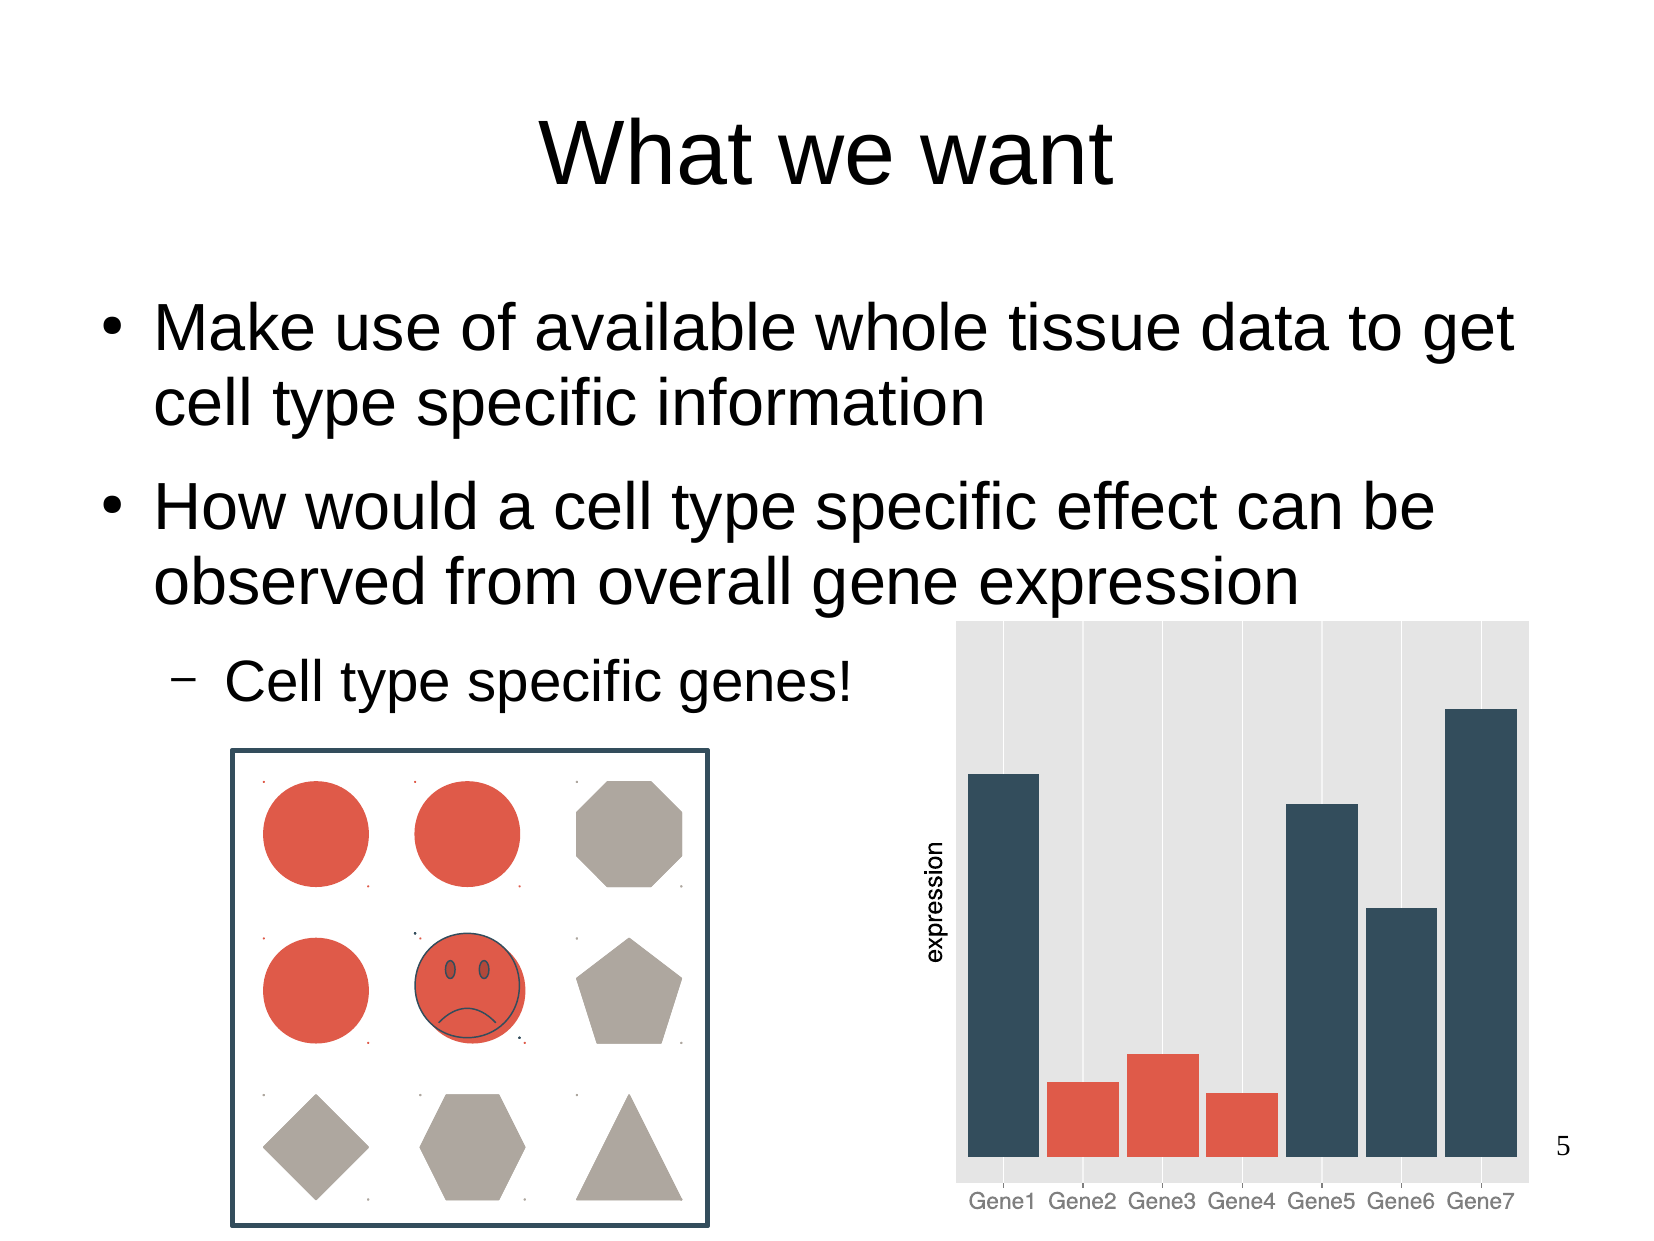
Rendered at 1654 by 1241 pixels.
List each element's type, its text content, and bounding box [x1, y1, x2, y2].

list Make use of available whole tissue data to get cell type specific information How would a cell type specific effect can be observed from overall gene expression Cell type specific genes! [82, 290, 1571, 1010]
picture [153, 1010, 782, 1241]
title What we want [82, 49, 1571, 257]
picture [909, 1010, 1548, 1241]
